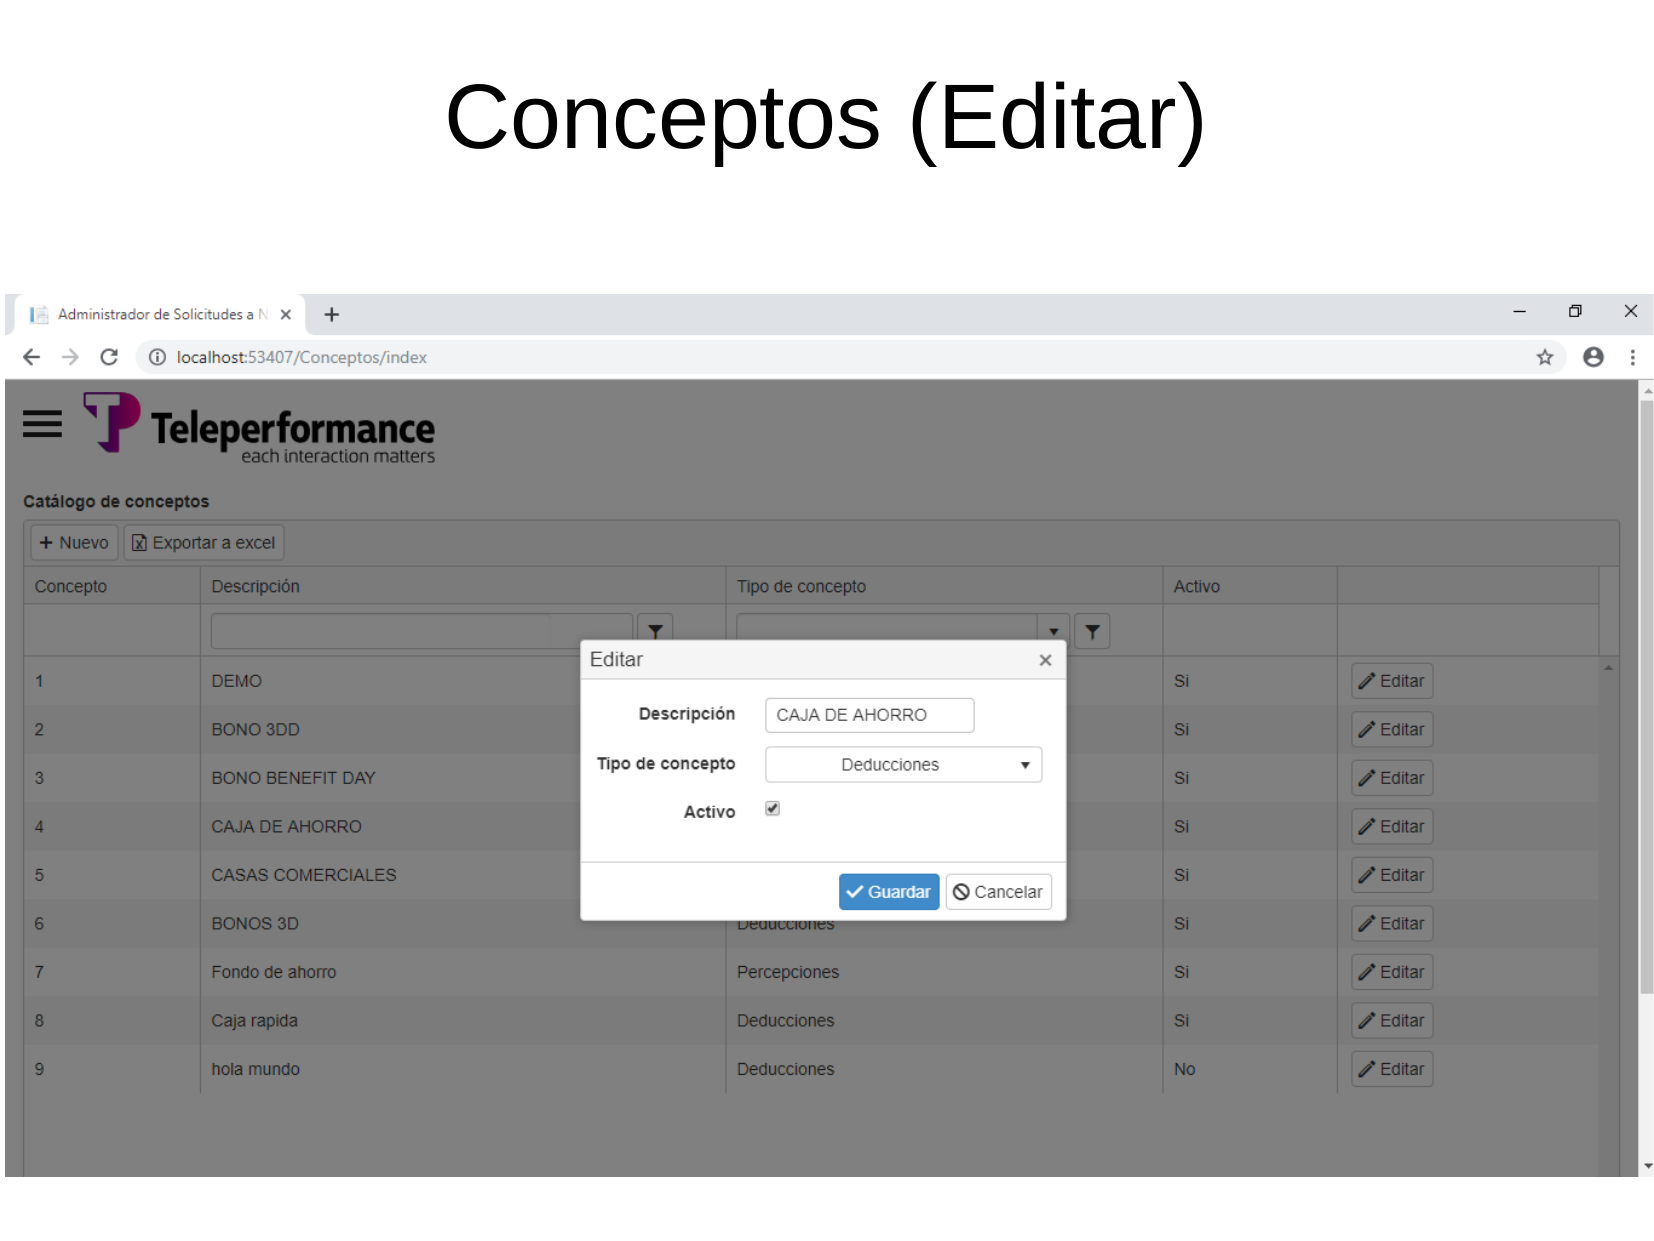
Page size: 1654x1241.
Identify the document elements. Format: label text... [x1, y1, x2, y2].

title Conceptos (Editar) [82, 49, 1571, 257]
picture [5, 294, 1654, 1177]
